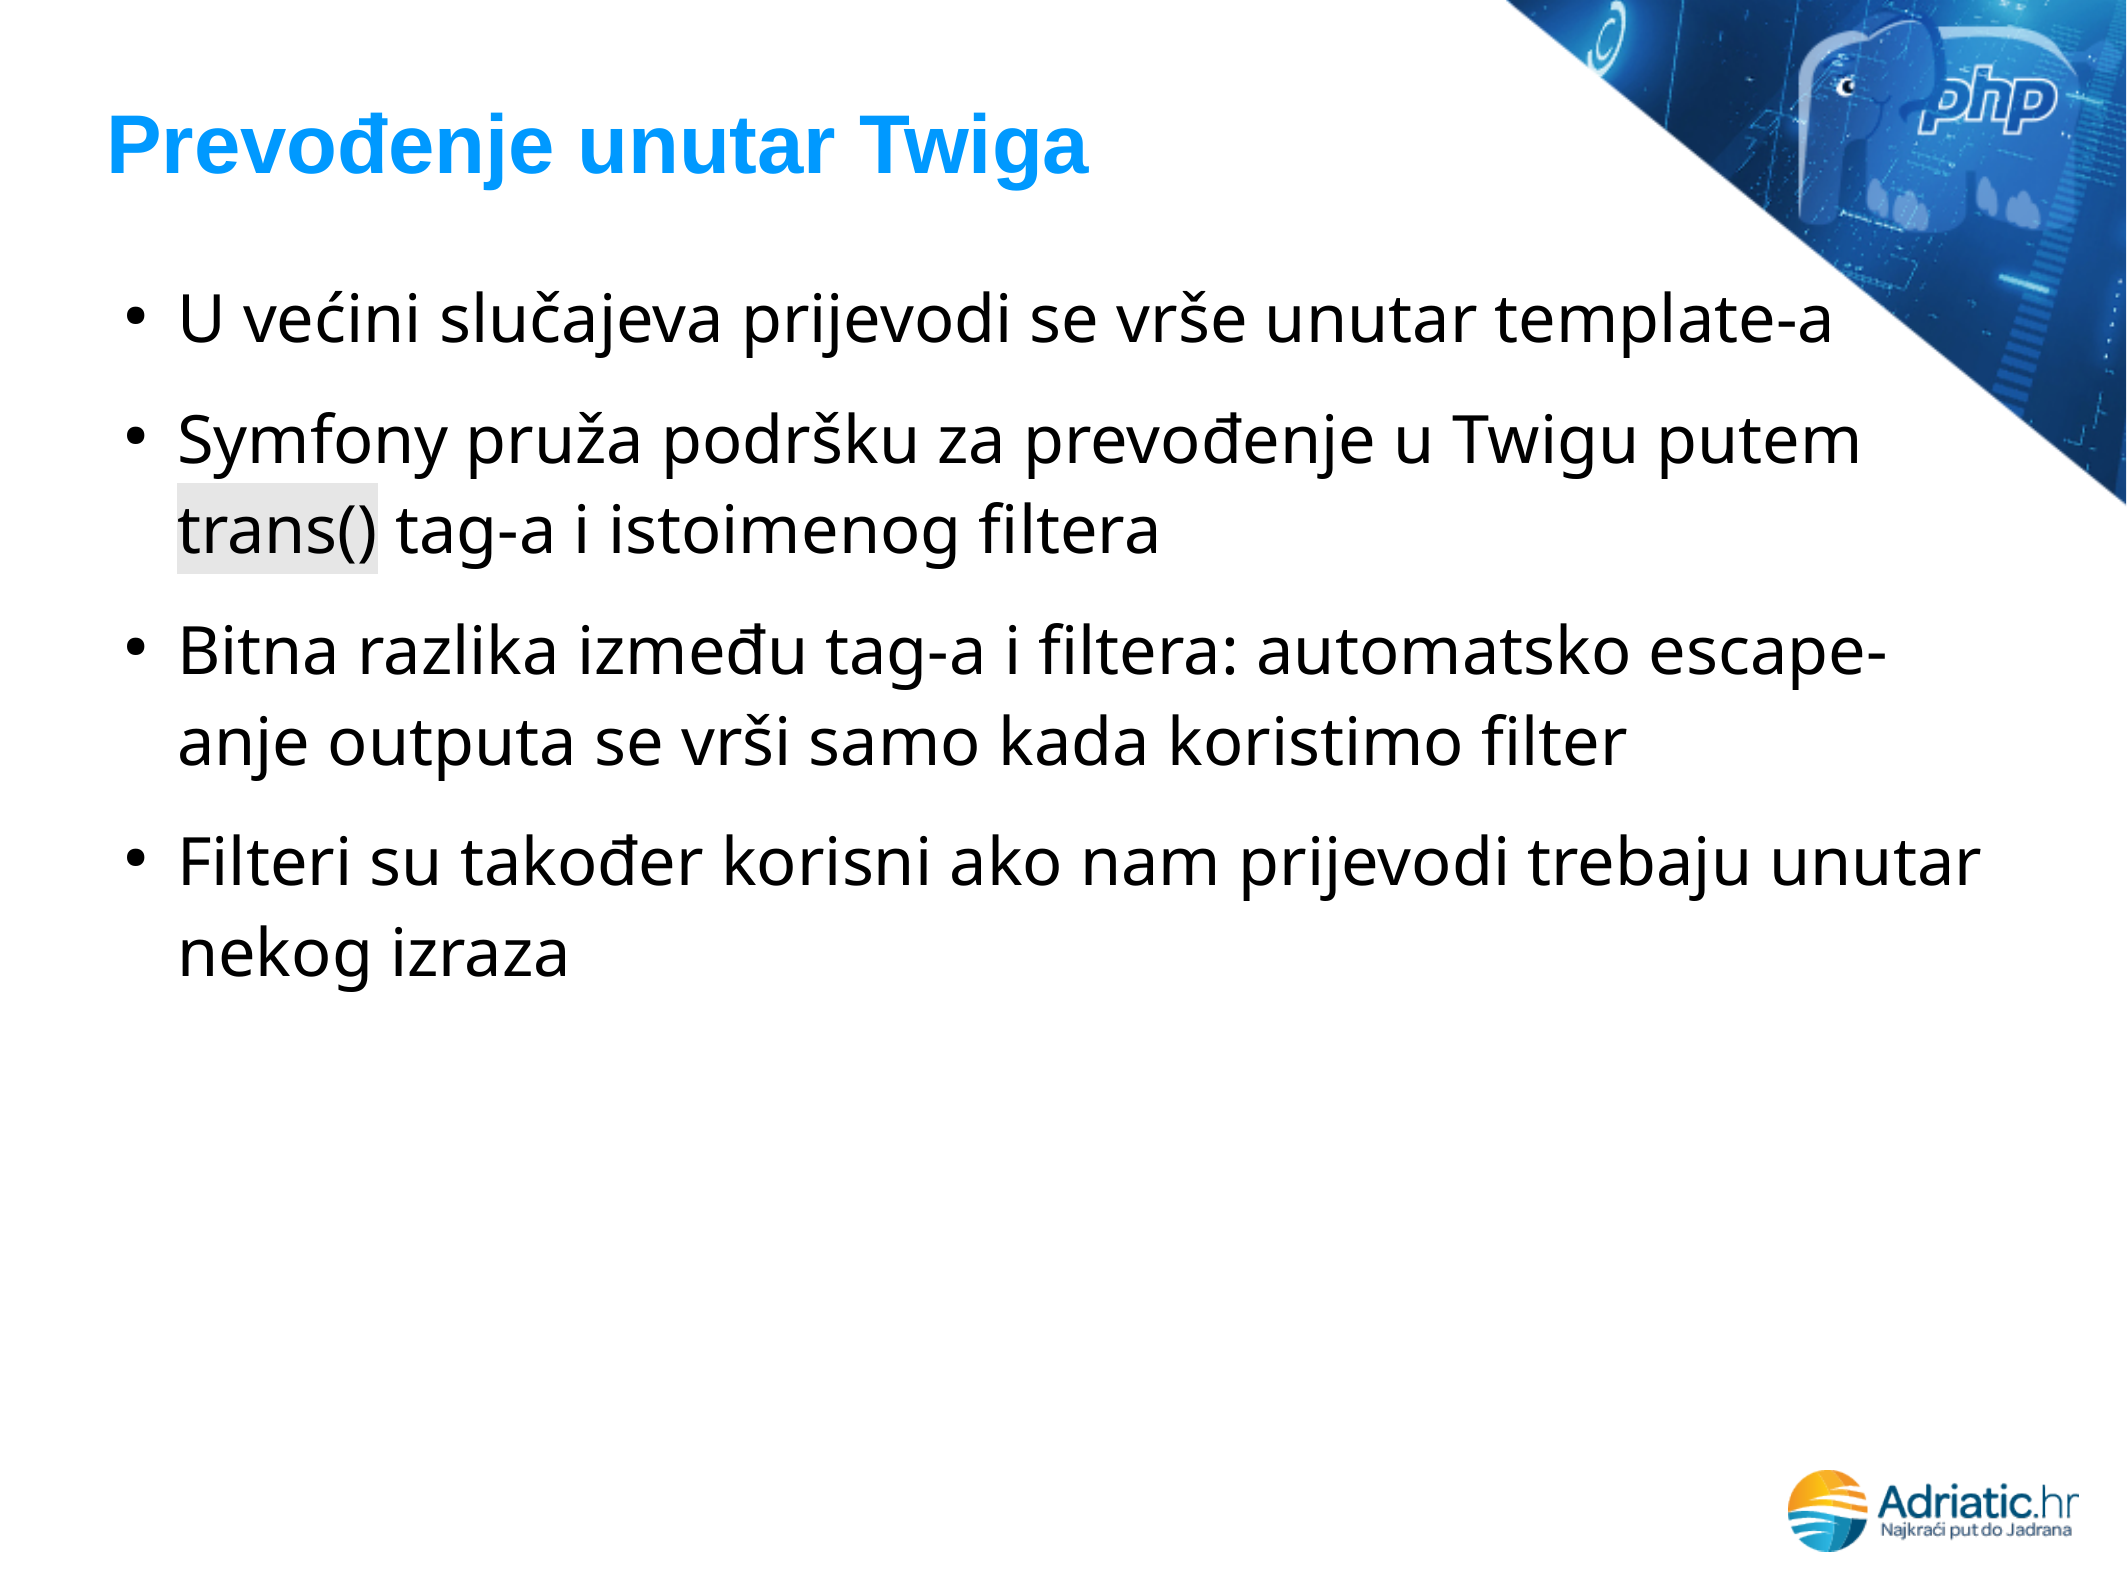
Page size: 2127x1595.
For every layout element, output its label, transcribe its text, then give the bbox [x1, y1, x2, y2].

title Prevođenje unutar Twiga [106, 70, 1630, 219]
picture [1505, 0, 2127, 625]
list U većini slučajeva prijevodi se vrše unutar template-a Symfony pruža podršku za prevođenje u Twigu putem trans() tag-a i istoimenog filtera Bitna razlika između tag-a i filtera: automatsko escape-anje outputa se vrši samo kada koristimo filter Filteri su također korisni ako nam prijevodi trebaju unutar nekog izraza [106, 271, 2020, 1453]
picture [1788, 1470, 2079, 1552]
